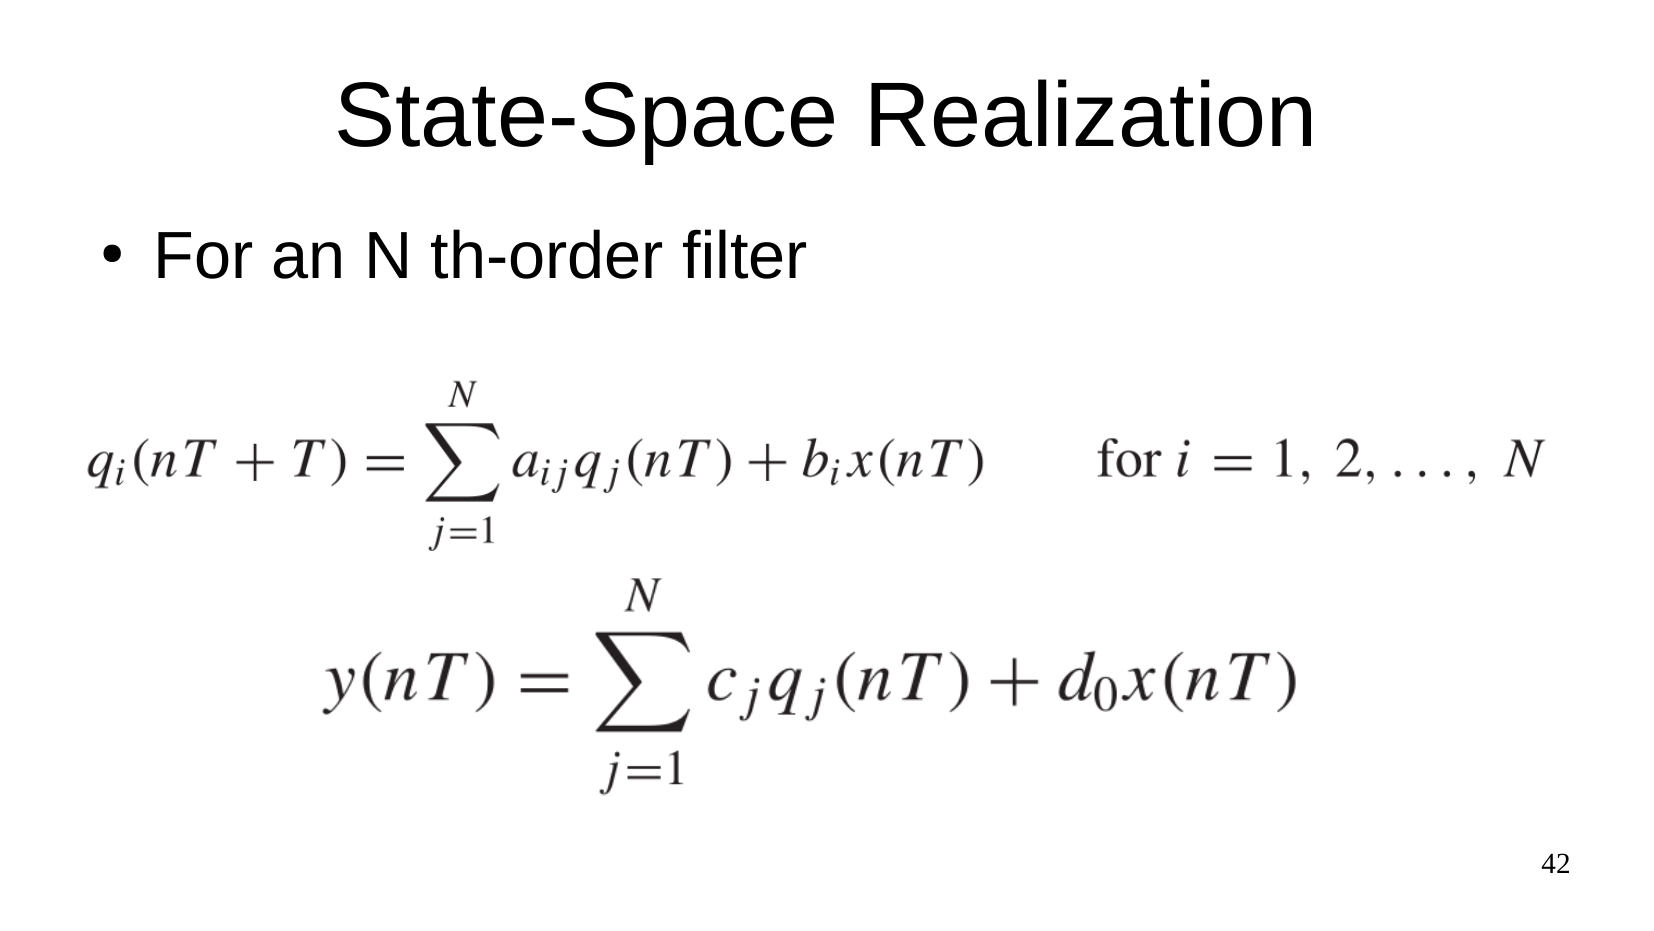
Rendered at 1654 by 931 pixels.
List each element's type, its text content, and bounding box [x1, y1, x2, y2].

title State-Space Realization [82, 37, 1571, 193]
list For an N th-order ﬁlter [82, 217, 1571, 758]
picture [82, 374, 1549, 565]
picture [313, 566, 1318, 808]
